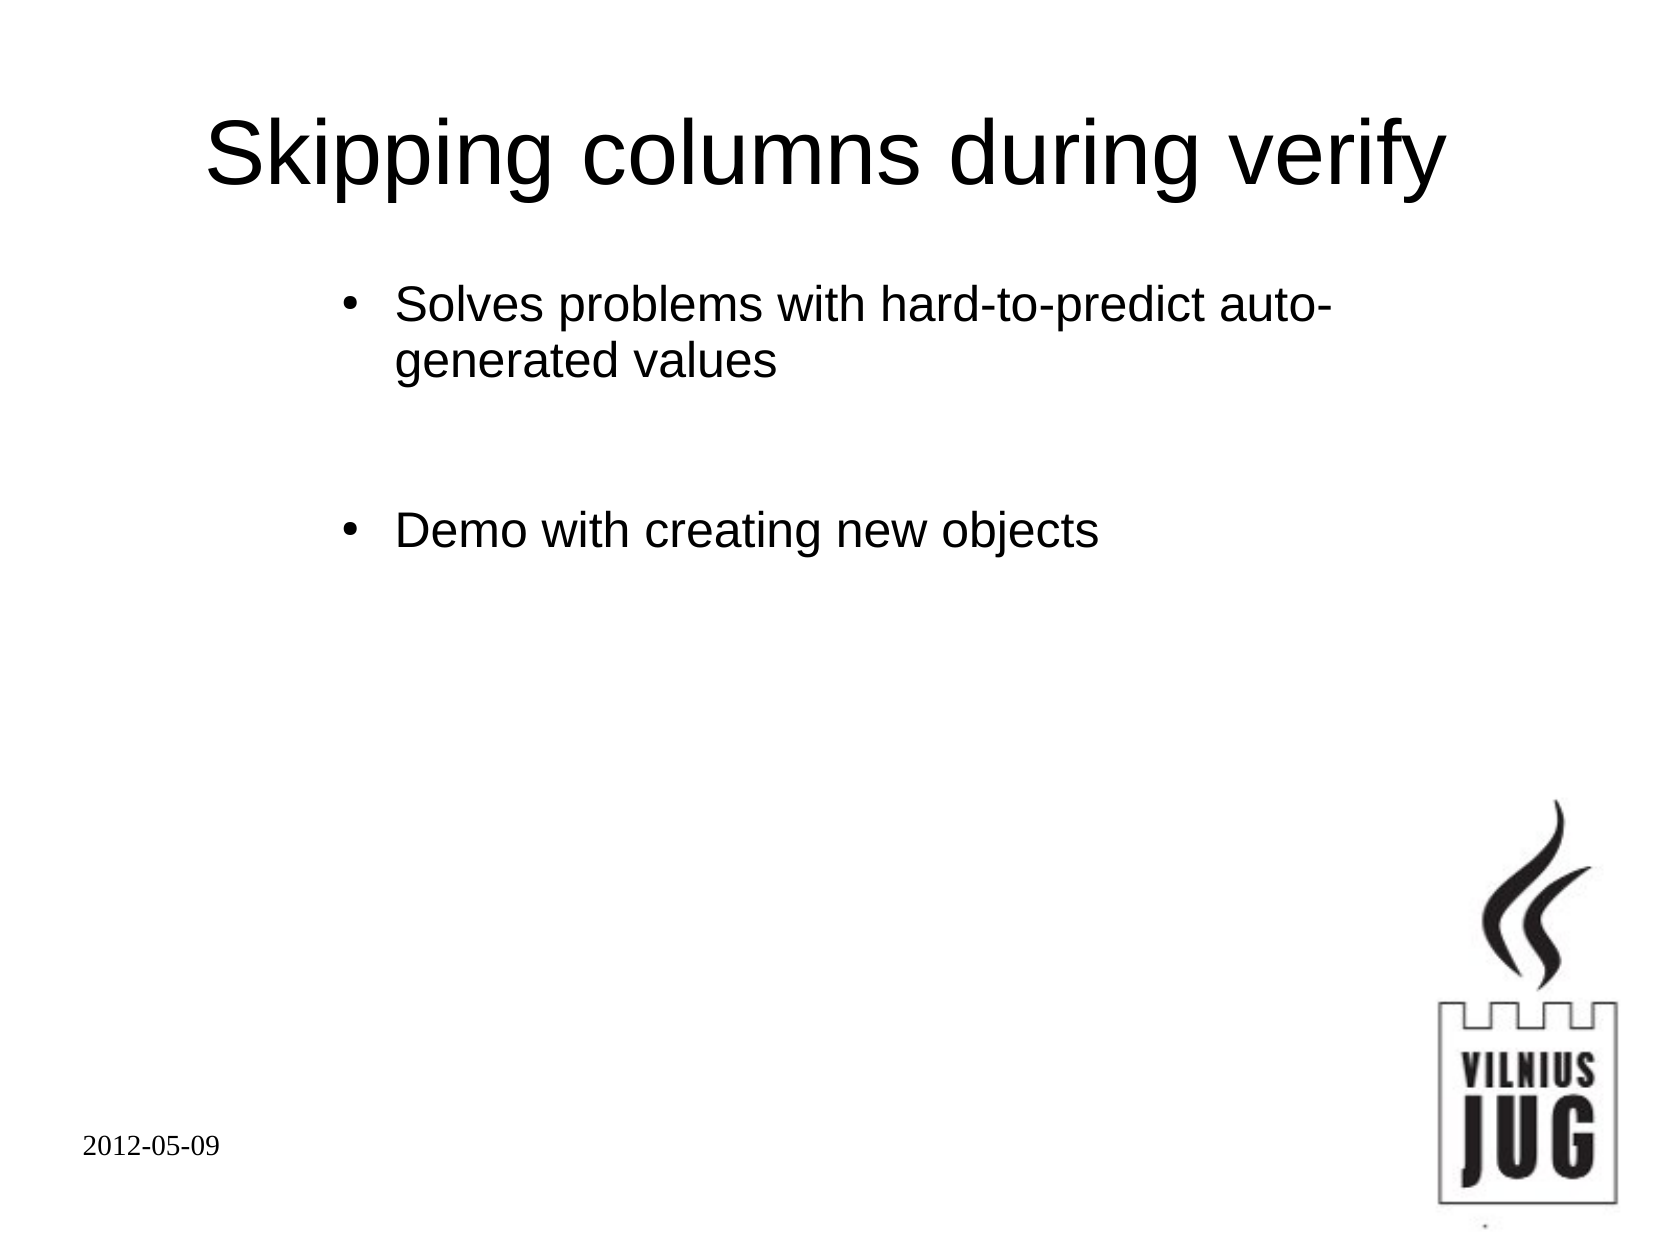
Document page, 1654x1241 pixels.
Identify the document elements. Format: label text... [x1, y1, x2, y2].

list Solves problems with hard-to-predict auto-generated values Demo with creating new objects [323, 276, 1404, 1096]
title Skipping columns during verify [82, 49, 1571, 257]
picture [1403, 765, 1654, 1238]
